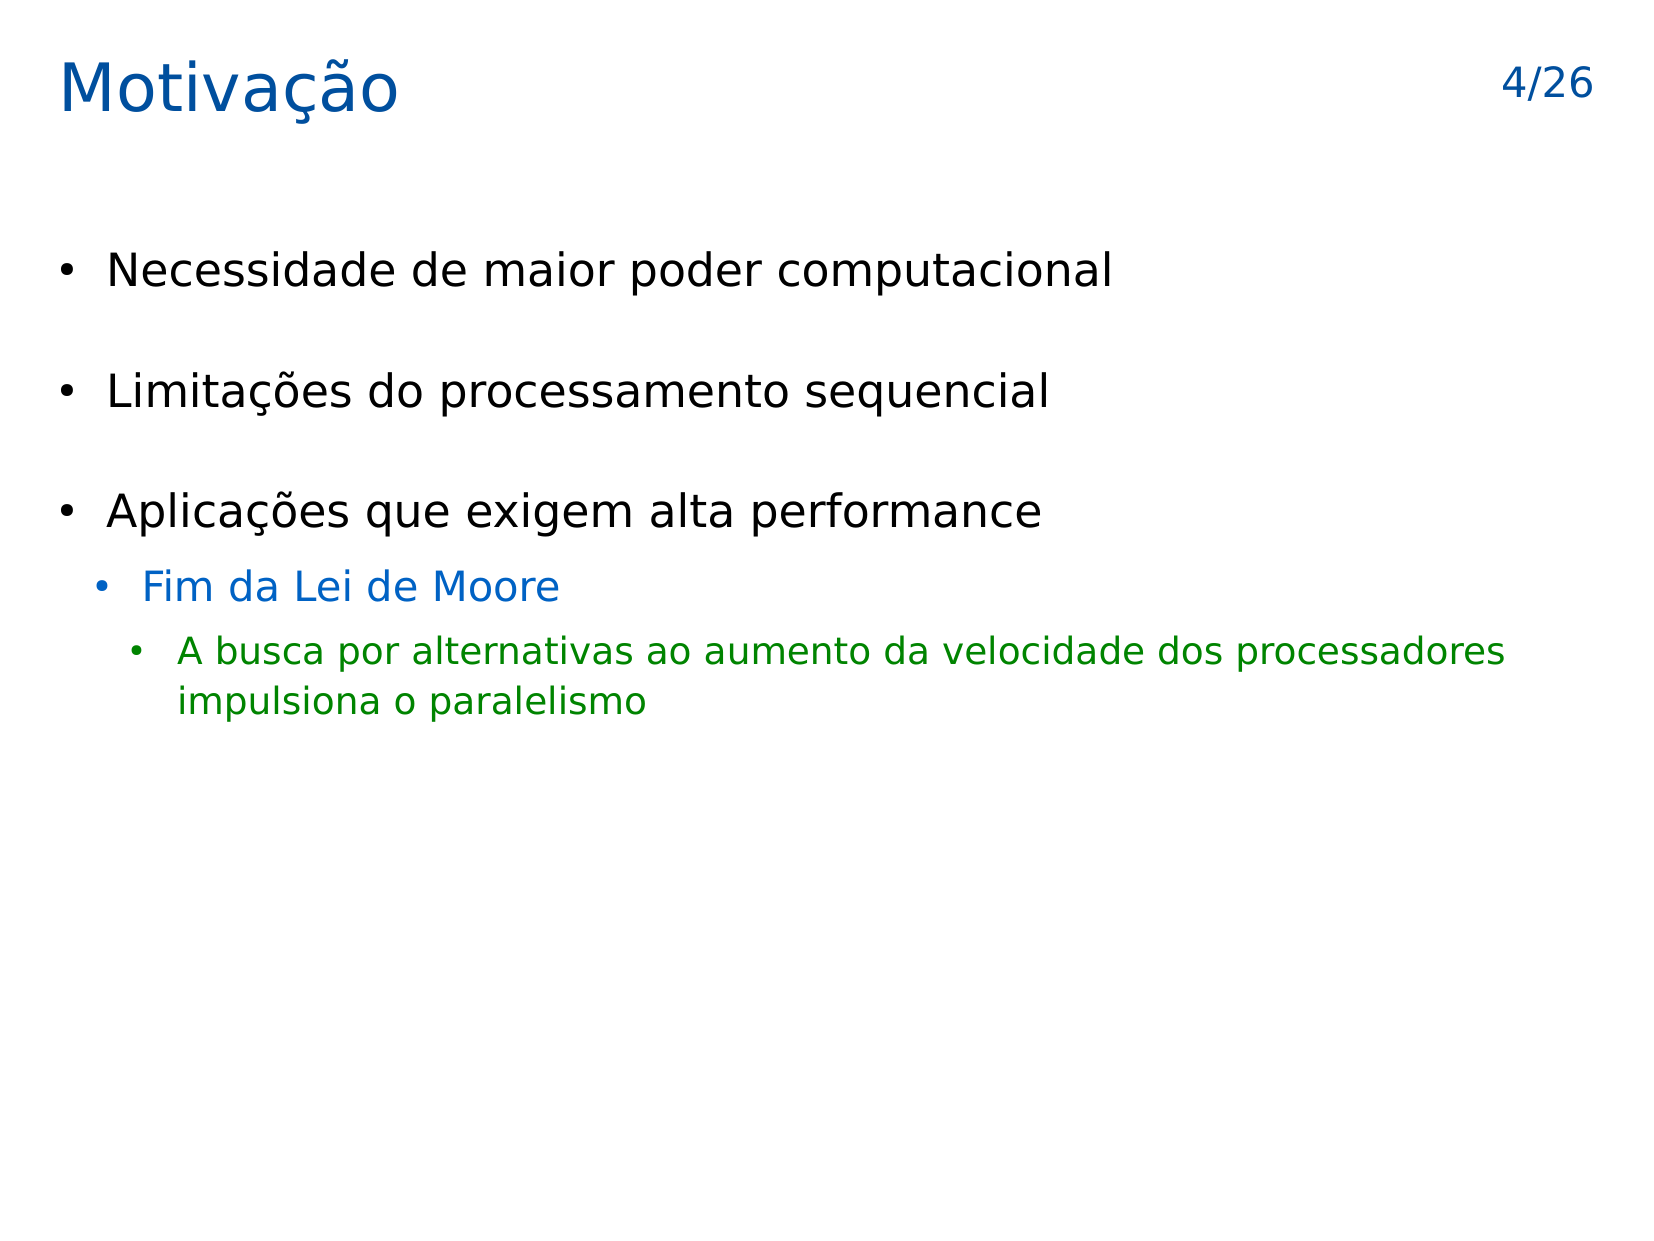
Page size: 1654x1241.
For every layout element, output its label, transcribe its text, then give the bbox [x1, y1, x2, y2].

title Motivação [59, 29, 1625, 148]
list Necessidade de maior poder computacional Limitações do processamento sequencial Aplicações que exigem alta performance Fim da Lei de Moore A busca por alternativas ao aumento da velocidade dos processadores impulsiona o paralelismo [59, 236, 1595, 1182]
